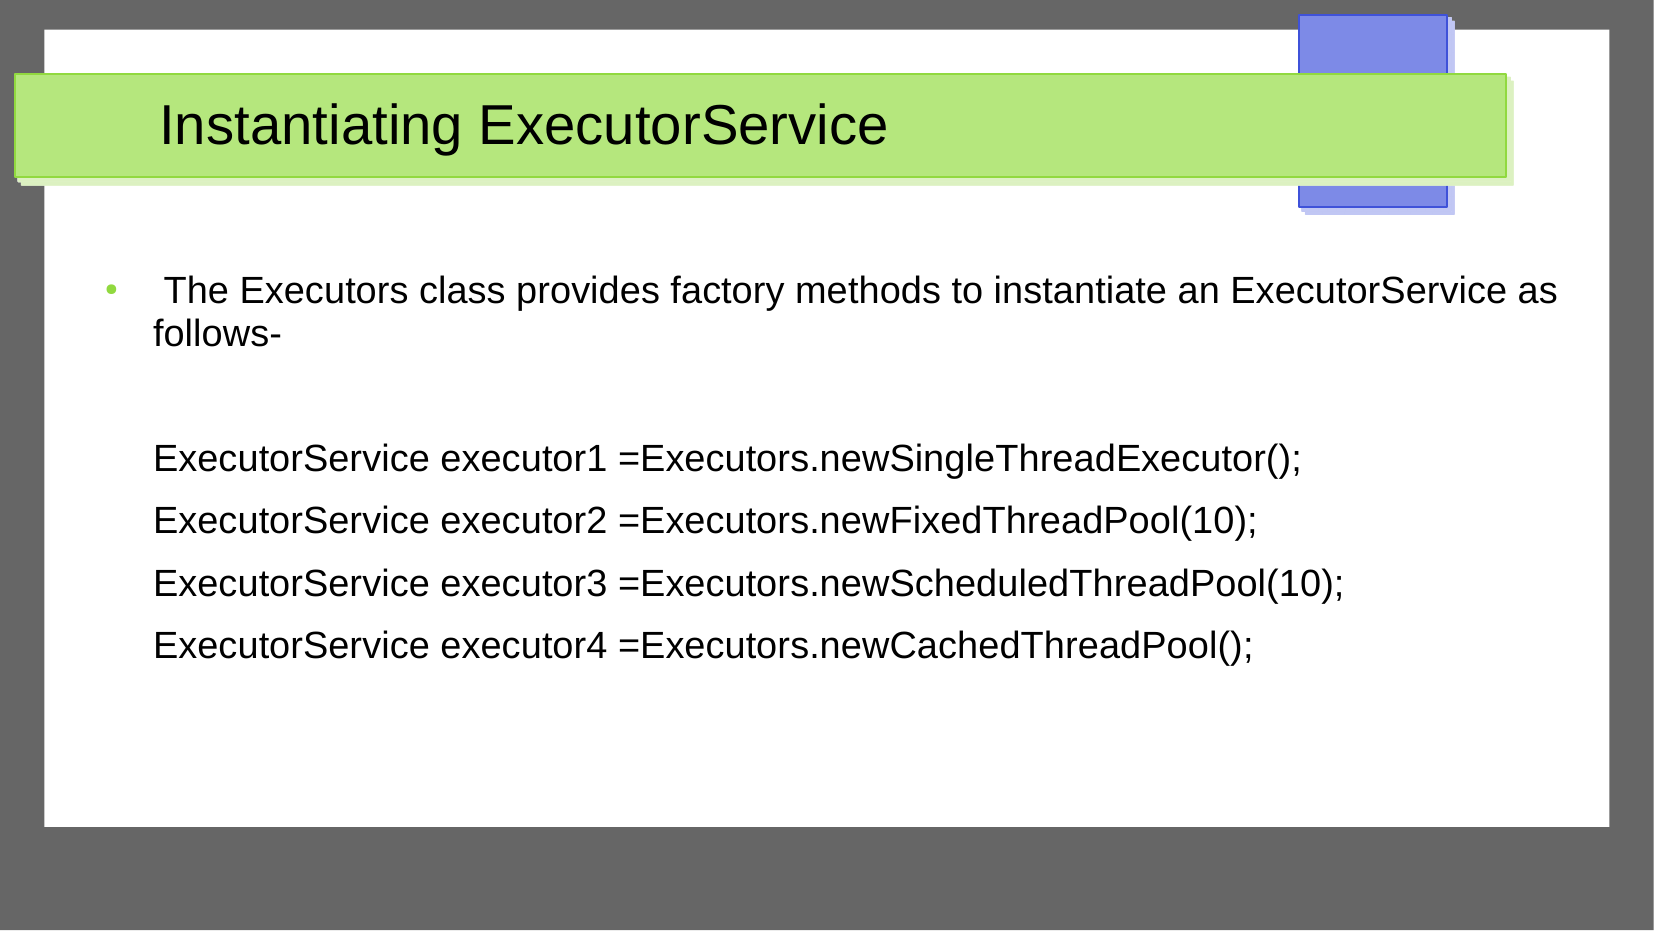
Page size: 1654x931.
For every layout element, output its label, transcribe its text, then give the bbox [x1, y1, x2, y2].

list The Executors class provides factory methods to instantiate an ExecutorService as follows- ExecutorService executor1 =Executors.newSingleThreadExecutor(); ExecutorService executor2 =Executors.newFixedThreadPool(10); ExecutorService executor3 =Executors.newScheduledThreadPool(10); ExecutorService executor4 =Executors.newCachedThreadPool(); [88, 206, 1565, 798]
title Instantiating ExecutorService [88, 73, 1506, 178]
